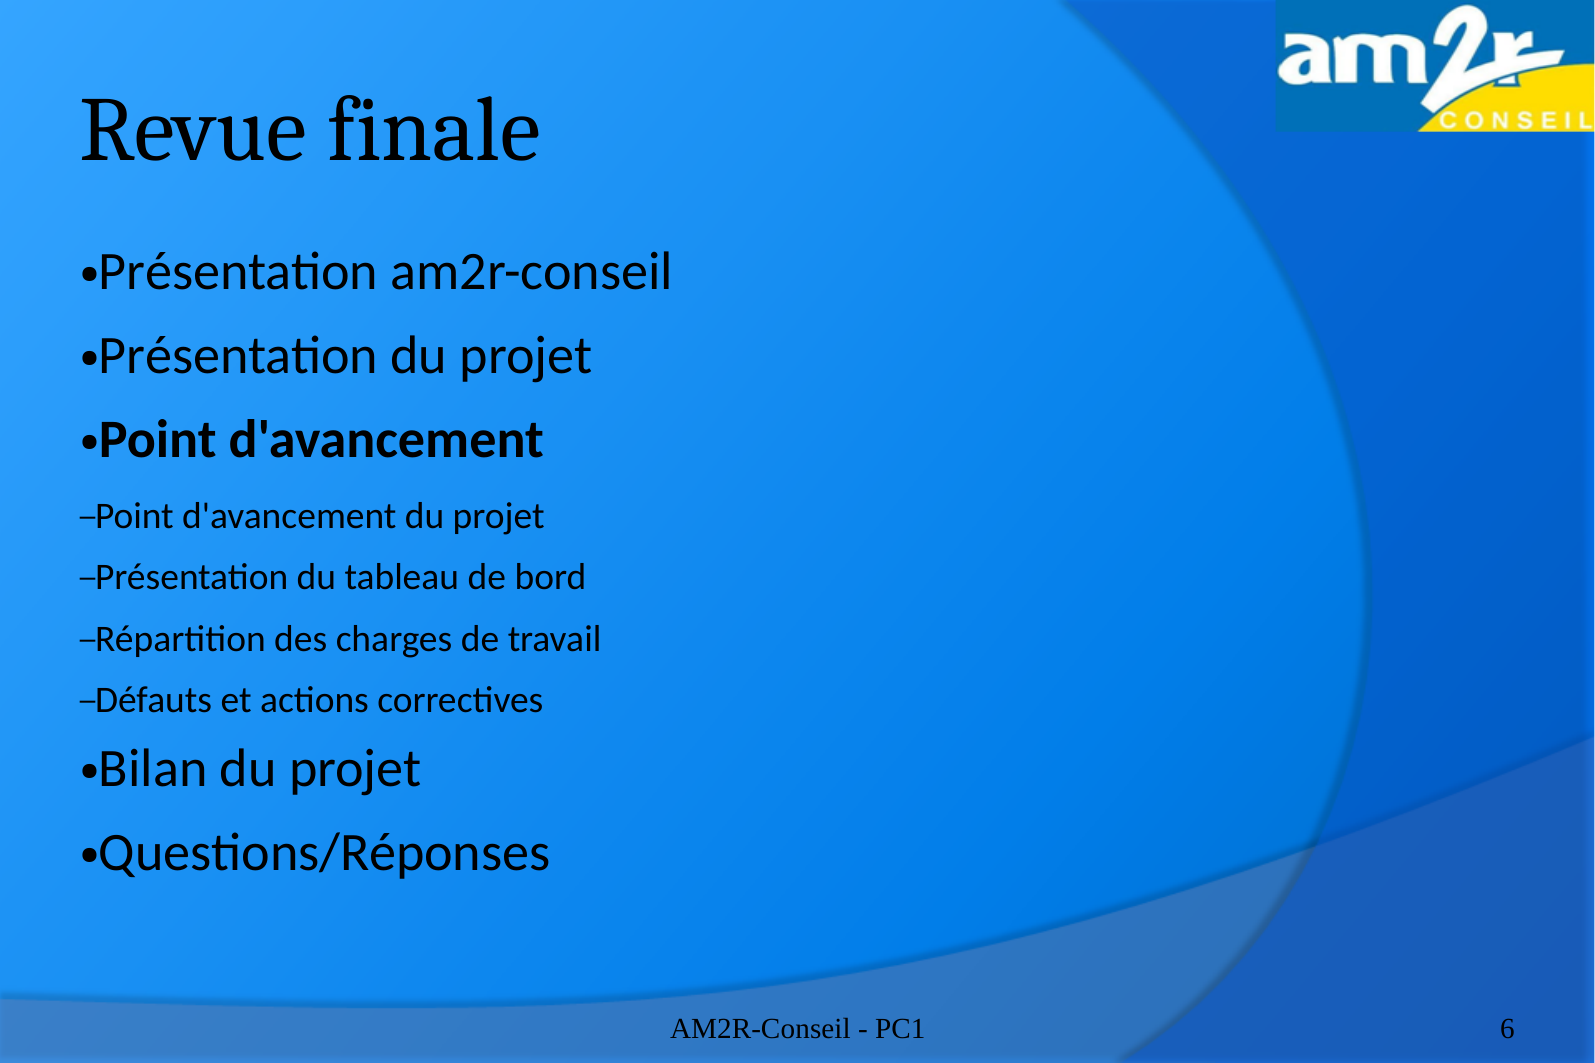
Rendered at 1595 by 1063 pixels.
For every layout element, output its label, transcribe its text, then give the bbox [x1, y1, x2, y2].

picture [0, 0, 1595, 1063]
title Revue finale [79, 42, 1253, 220]
list Présentation am2r-conseil Présentation du projet Point d'avancement Point d'avancement du projet Présentation du tableau de bord Répartition des charges de travail Défauts et actions correctives Bilan du projet Questions/Réponses [79, 248, 1515, 951]
